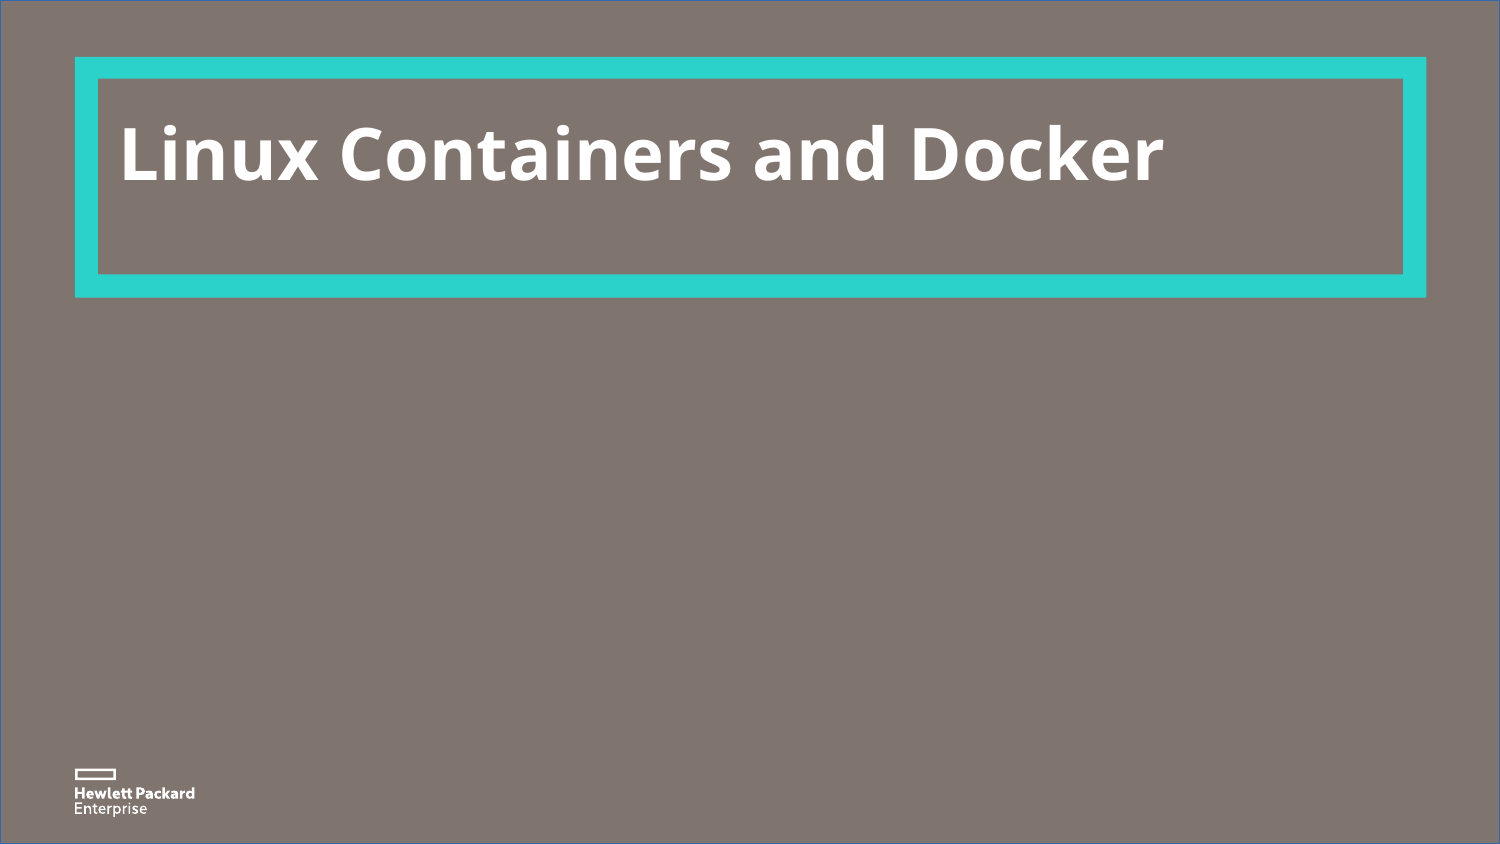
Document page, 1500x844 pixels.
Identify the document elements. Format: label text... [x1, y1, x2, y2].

title Linux Containers and Docker [118, 9, 1244, 208]
